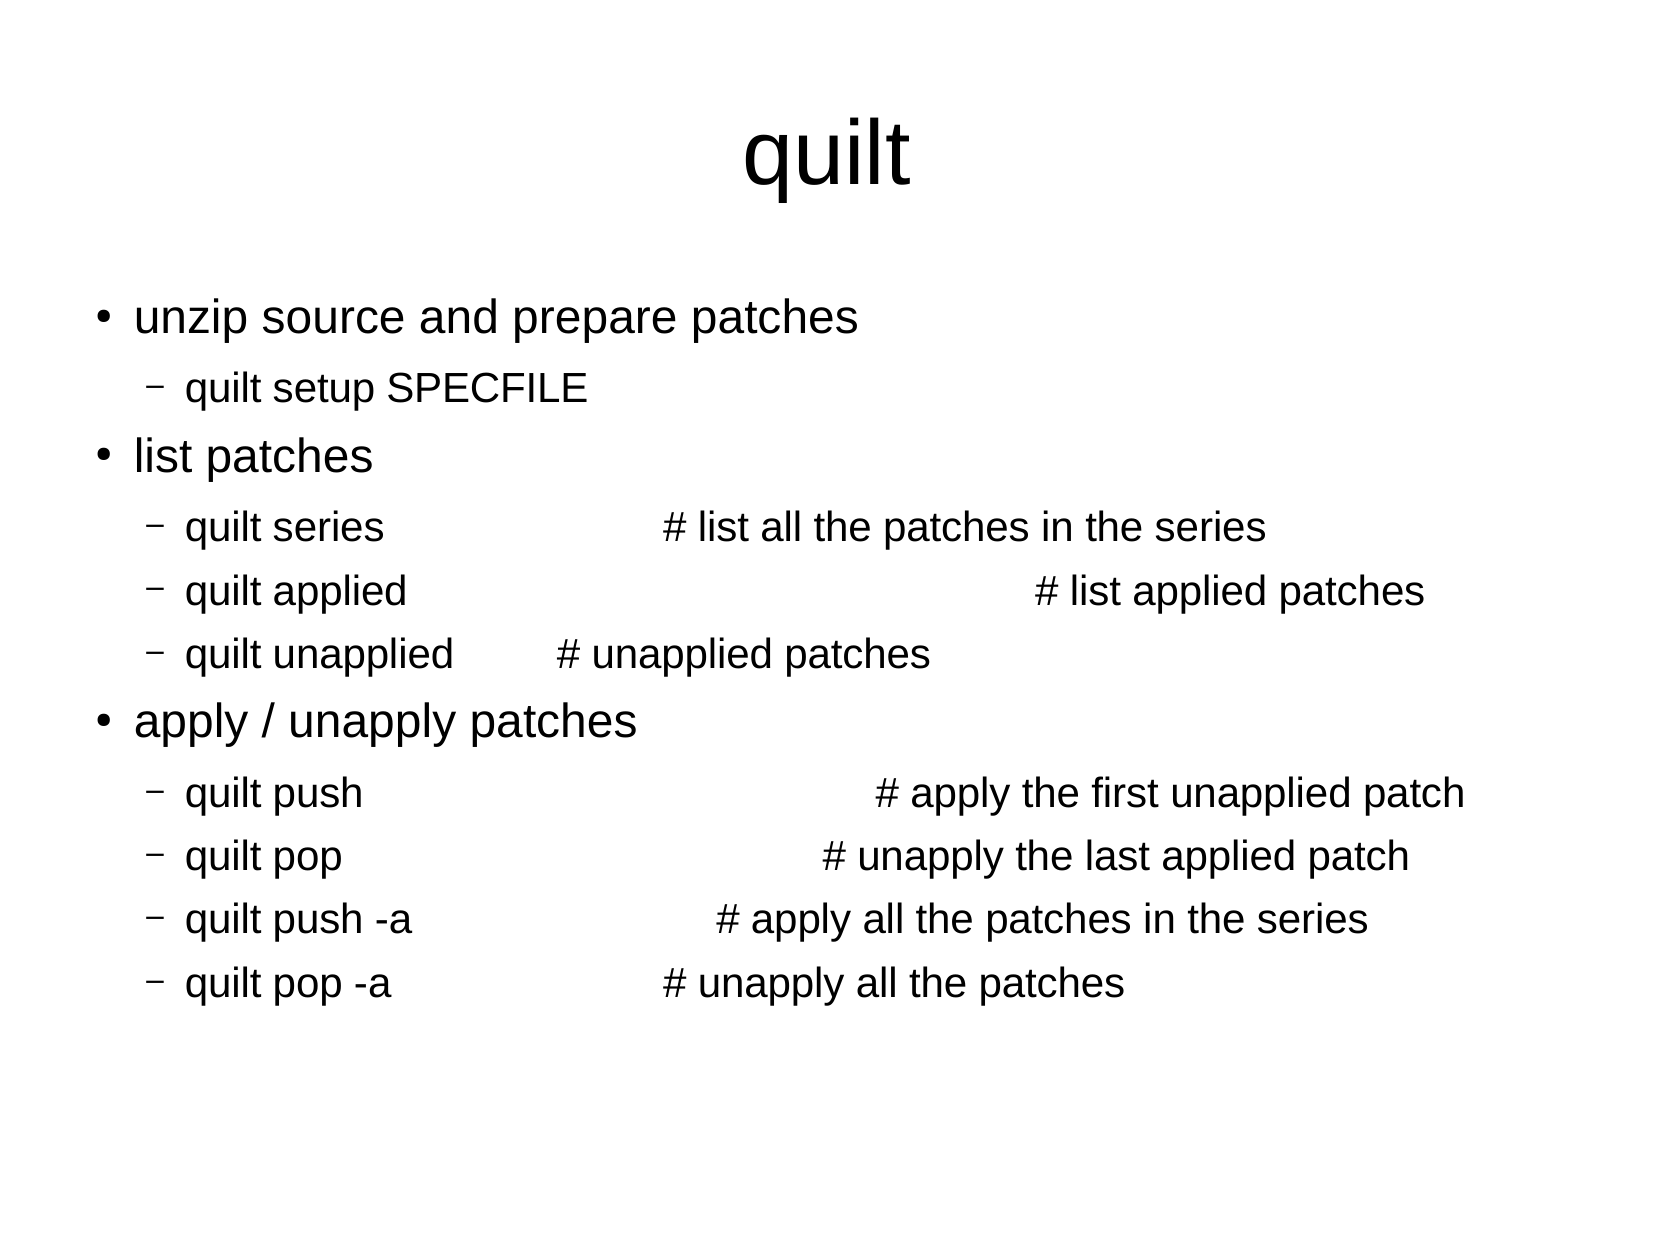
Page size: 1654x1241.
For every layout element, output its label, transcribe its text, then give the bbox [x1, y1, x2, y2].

list unzip source and prepare patches quilt setup SPECFILE list patches quilt series # list all the patches in the series quilt applied # list applied patches quilt unapplied # unapplied patches apply / unapply patches quilt push # apply the first unapplied patch quilt pop # unapply the last applied patch quilt push -a # apply all the patches in the series quilt pop -a # unapply all the patches [82, 290, 1571, 1010]
title quilt [82, 49, 1571, 257]
